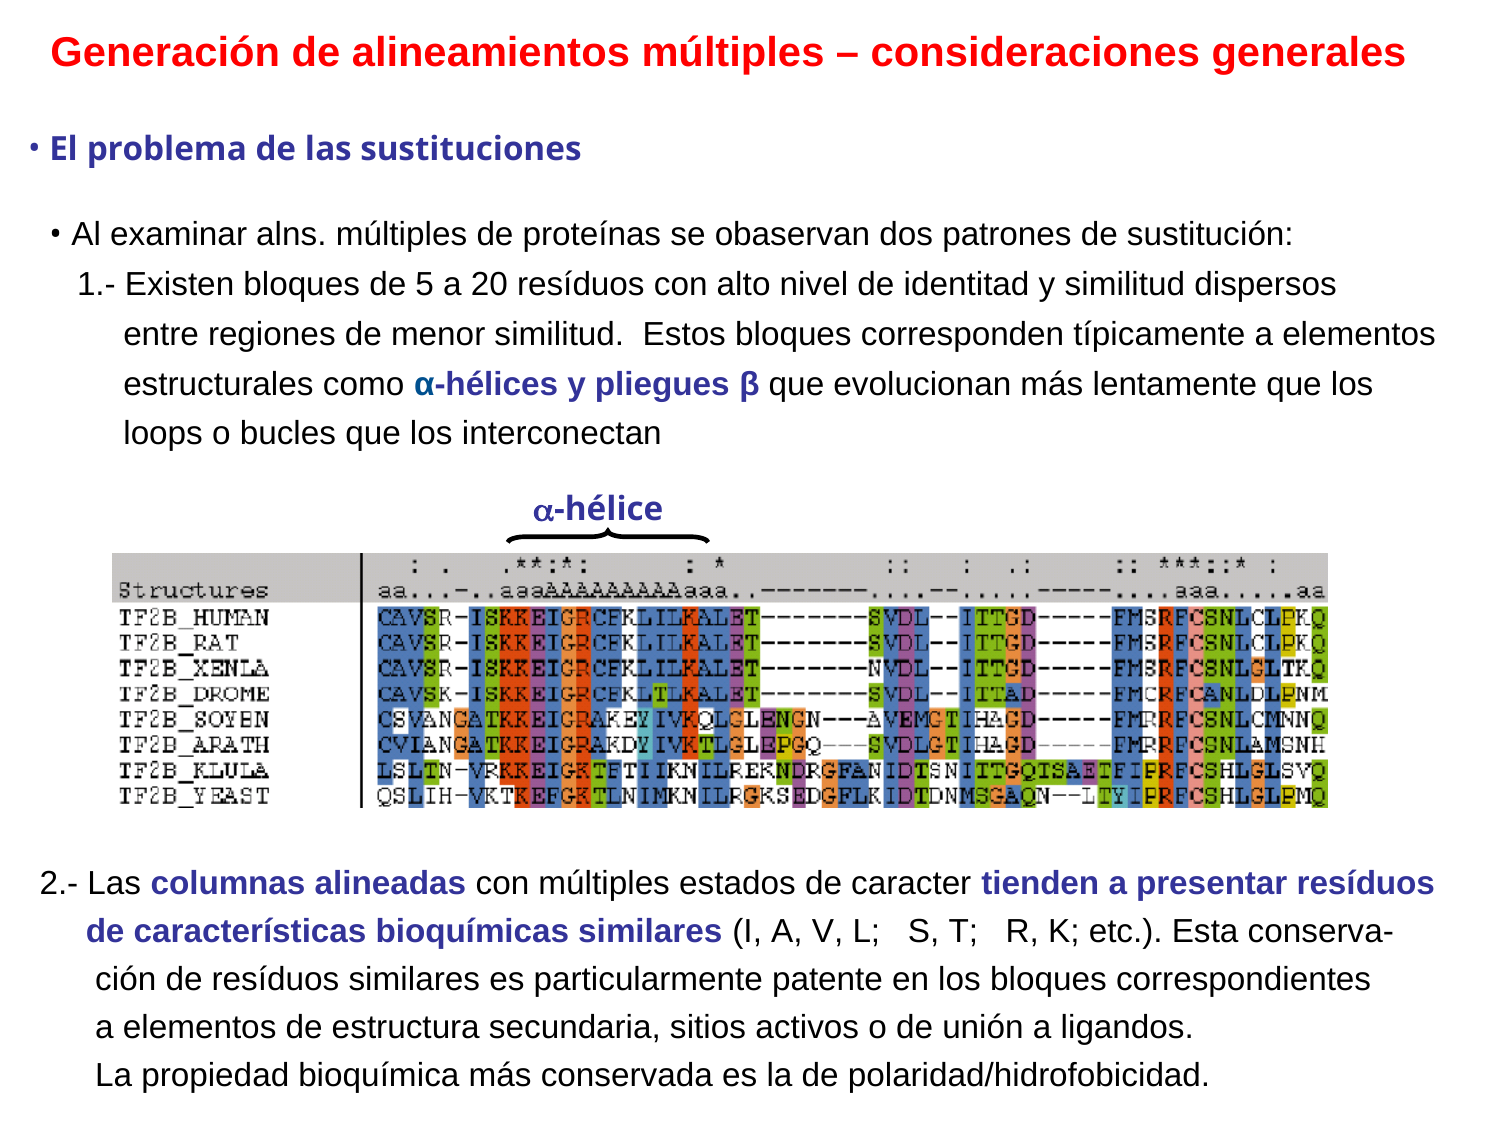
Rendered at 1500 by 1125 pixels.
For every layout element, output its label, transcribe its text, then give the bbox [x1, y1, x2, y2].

text_box Al examinar alns. múltiples de proteínas se obaservan dos patrones de sustitución: 1.- Existen bloques de 5 a 20 resíduos con alto nivel de identitad y similitud dispersos entre regiones de menor similitud. Estos bloques corresponden típicamente a elementos estructurales como α-hélices y pliegues β que evolucionan más lentamente que los loops o bucles que los interconectan [34, 194, 1454, 460]
text_box Generación de alineamientos múltiples – consideraciones generales [35, 16, 1444, 83]
text_box -hélice [509, 479, 679, 536]
text_box 2.- Las columnas alineadas con múltiples estados de caracter tienden a presentar resíduos de características bioquímicas similares (I, A, V, L; S, T; R, K; etc.). Esta conserva- ción de resíduos similares es particularmente patente en los bloques correspondientes a elementos de estructura secundaria, sitios activos o de unión a ligandos. La propiedad bioquímica más conservada es la de polaridad/hidrofobicidad. [24, 846, 1451, 1102]
text_box El problema de las sustituciones [13, 119, 598, 175]
picture [112, 553, 1328, 809]
